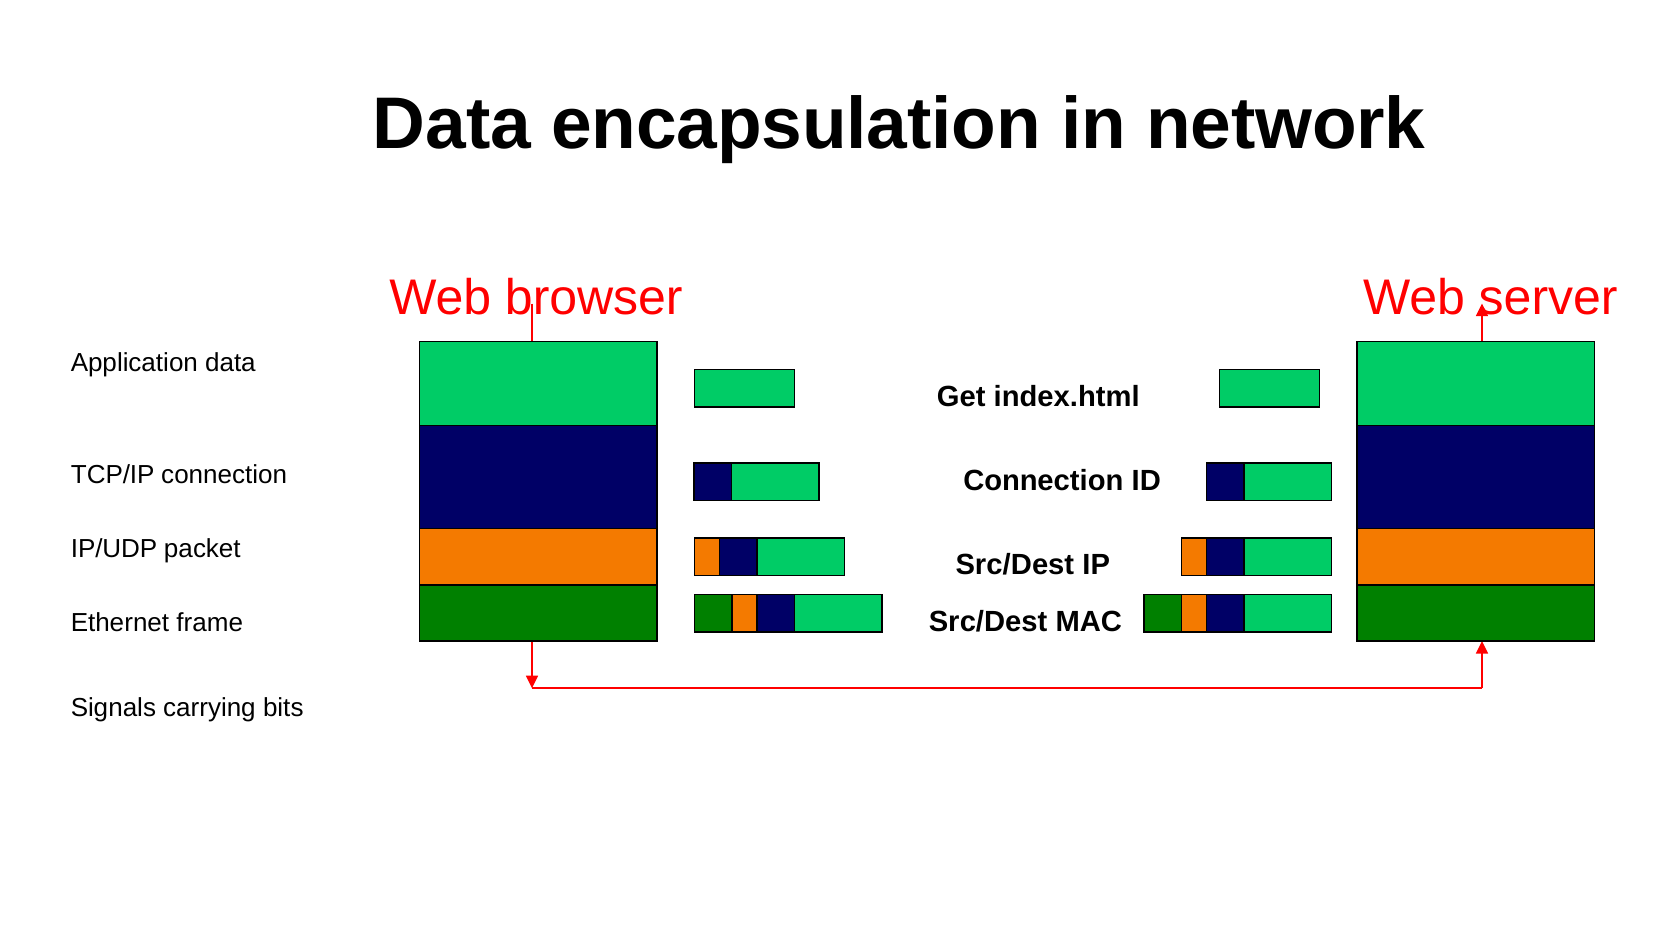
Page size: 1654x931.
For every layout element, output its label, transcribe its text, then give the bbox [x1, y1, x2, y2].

text_box [694, 594, 878, 632]
text_box [694, 463, 820, 501]
text_box [1206, 463, 1332, 501]
list Application data TCP/IP connection IP/UDP packet Ethernet frame Signals carrying bits [70, 345, 497, 727]
title Data encapsulation in network [224, 25, 1549, 213]
text_box [694, 538, 845, 576]
text_box [419, 341, 657, 642]
text_box Web server [1348, 256, 1633, 332]
text_box Connection ID [912, 453, 1177, 504]
text_box Src/Dest IP [872, 538, 1126, 589]
text_box [1356, 341, 1595, 642]
text_box Web browser [374, 256, 698, 332]
text_box [1181, 538, 1332, 576]
text_box [1144, 594, 1332, 632]
text_box [1219, 369, 1320, 407]
text_box Get index.html [886, 369, 1156, 420]
text_box Src/Dest MAC [878, 594, 1138, 645]
text_box [694, 369, 795, 407]
